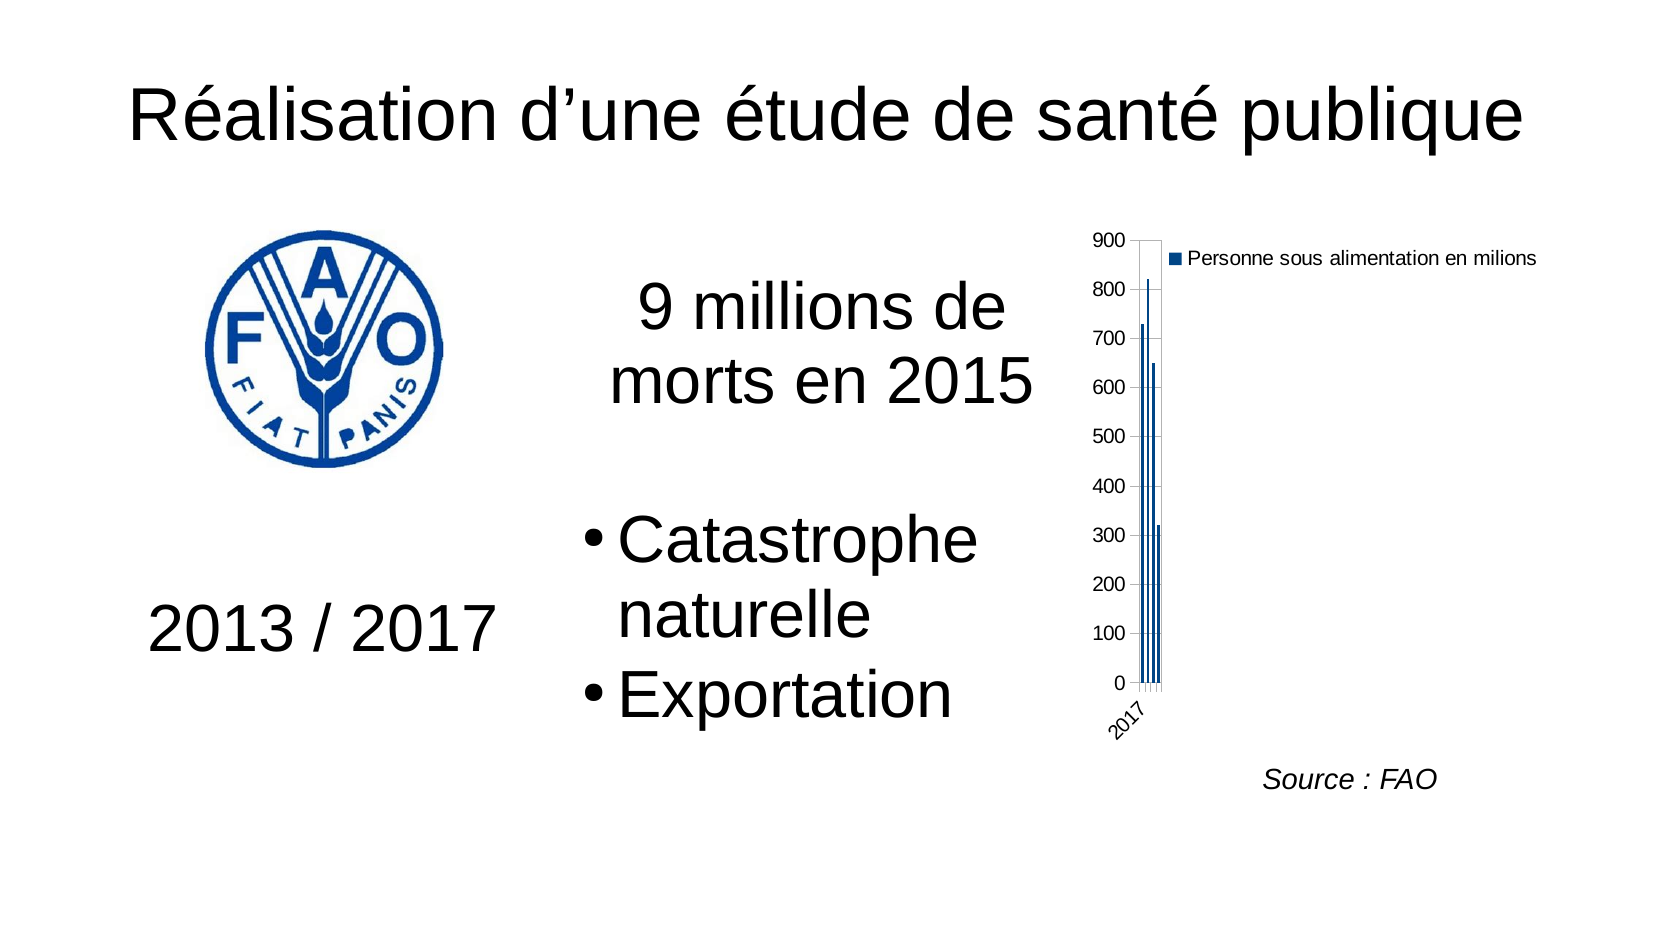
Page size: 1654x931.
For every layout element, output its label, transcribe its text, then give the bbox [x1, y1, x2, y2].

text_box 2013 / 2017 [82, 499, 564, 758]
picture [152, 217, 497, 475]
chart [1086, 217, 1566, 756]
text_box Catastrophe naturelle Exportation [581, 501, 1063, 761]
text_box 9 millions de morts en 2015 [581, 214, 1063, 473]
text_box Source : FAO [1247, 755, 1453, 804]
title Réalisation d’une étude de santé publique [82, 37, 1571, 193]
